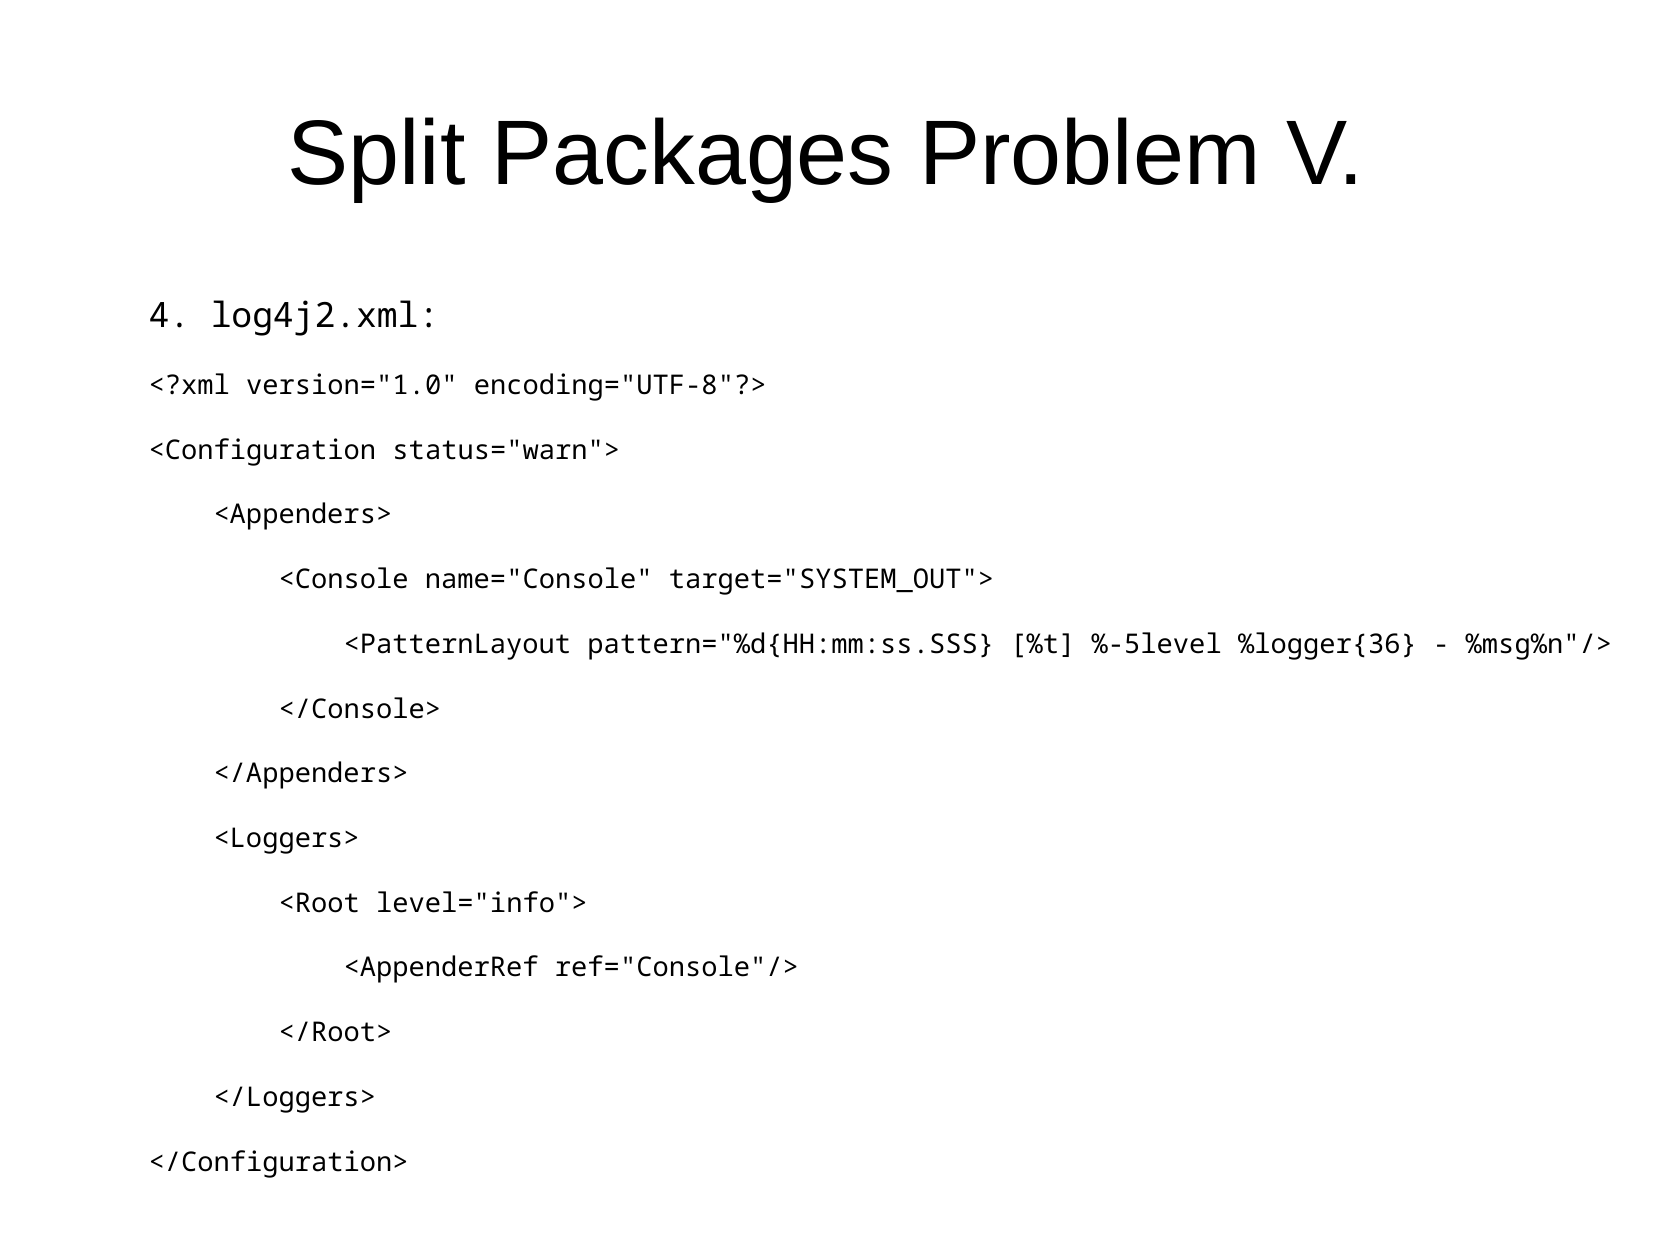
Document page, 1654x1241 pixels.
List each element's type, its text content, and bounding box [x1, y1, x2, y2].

list 4. log4j2.xml: <?xml version="1.0" encoding="UTF-8"?> <Configuration status="warn"> <Appenders> <Console name="Console" target="SYSTEM_OUT"> <PatternLayout pattern="%d{HH:mm:ss.SSS} [%t] %-5level %logger{36} - %msg%n"/> </Console> </Appenders> <Loggers> <Root level="info"> <AppenderRef ref="Console"/> </Root> </Loggers> </Configuration> [82, 290, 1619, 1217]
title Split Packages Problem V. [82, 49, 1571, 257]
